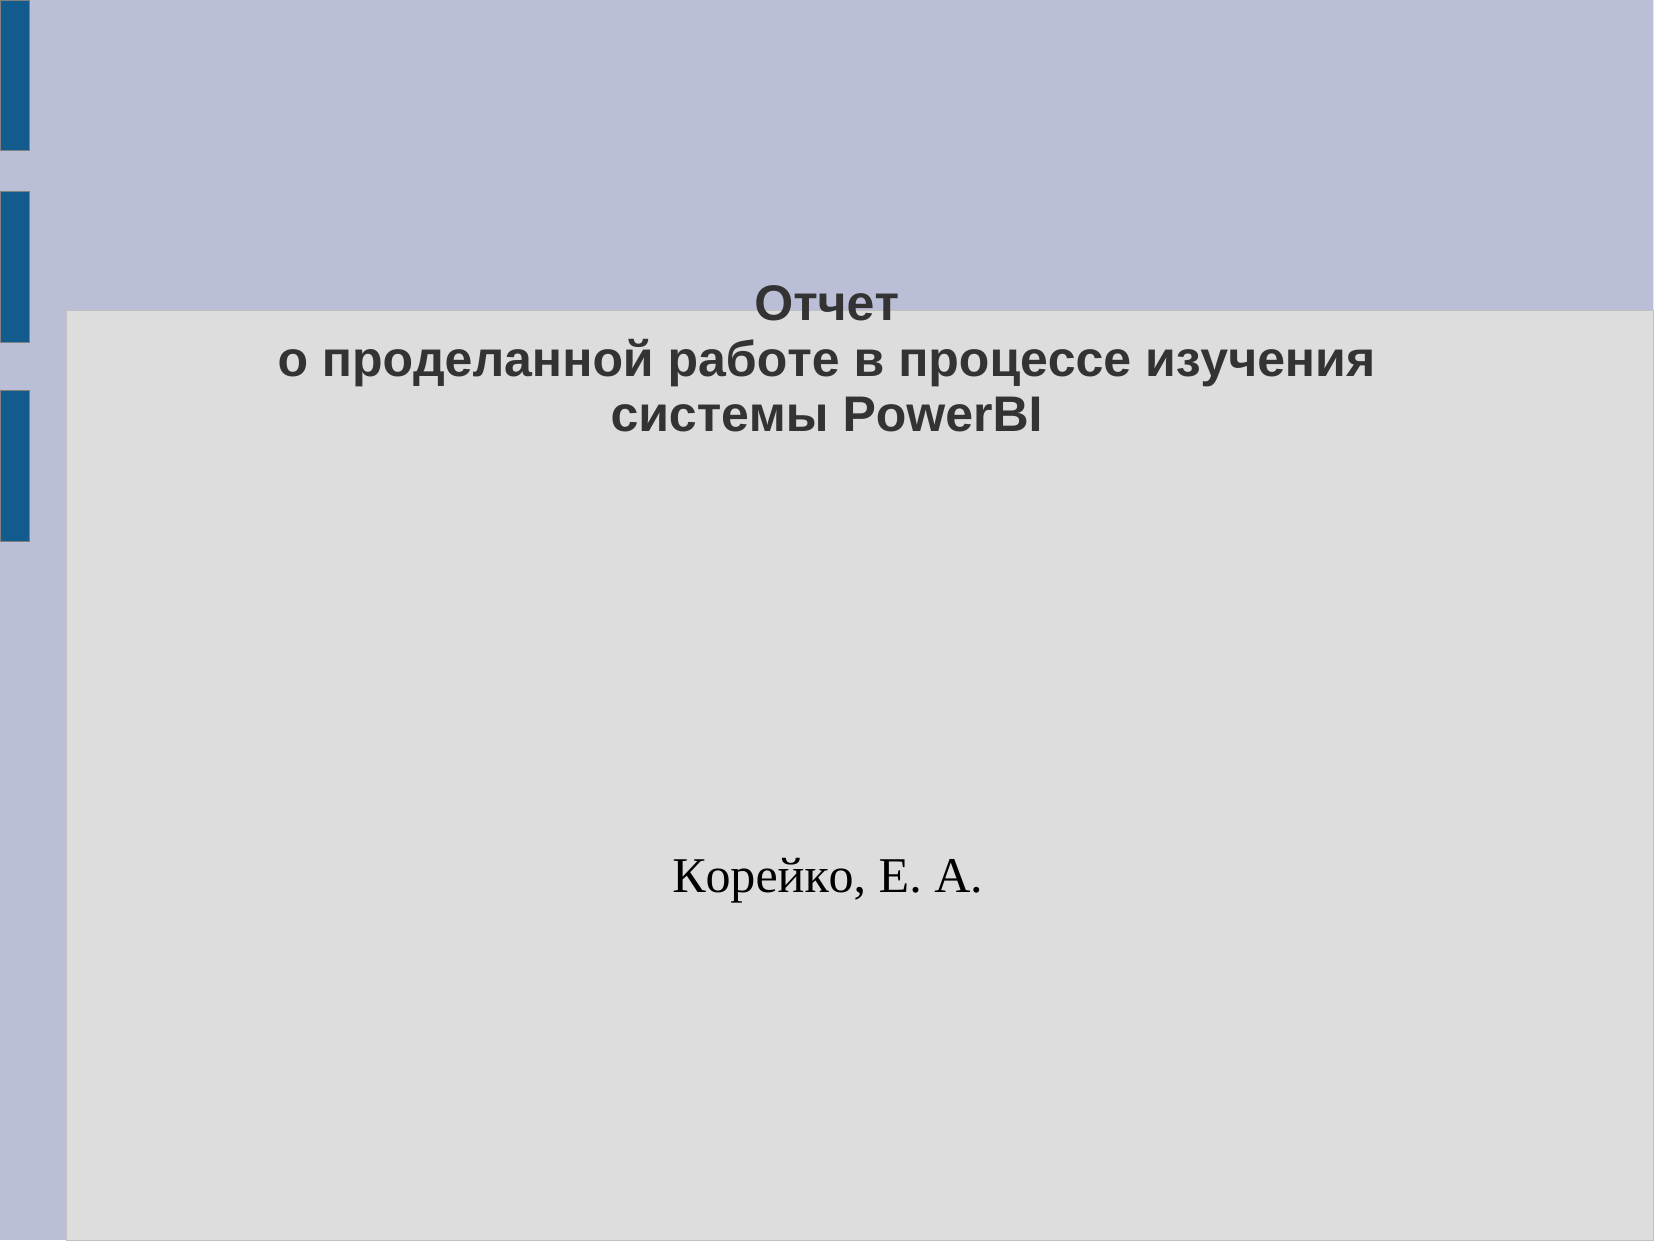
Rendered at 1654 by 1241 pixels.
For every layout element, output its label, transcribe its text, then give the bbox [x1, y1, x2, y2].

subtitle Корейко, Е. А. [121, 625, 1534, 1127]
title Отчет о проделанной работе в процессе изучения системы PowerBI [271, 91, 1382, 625]
